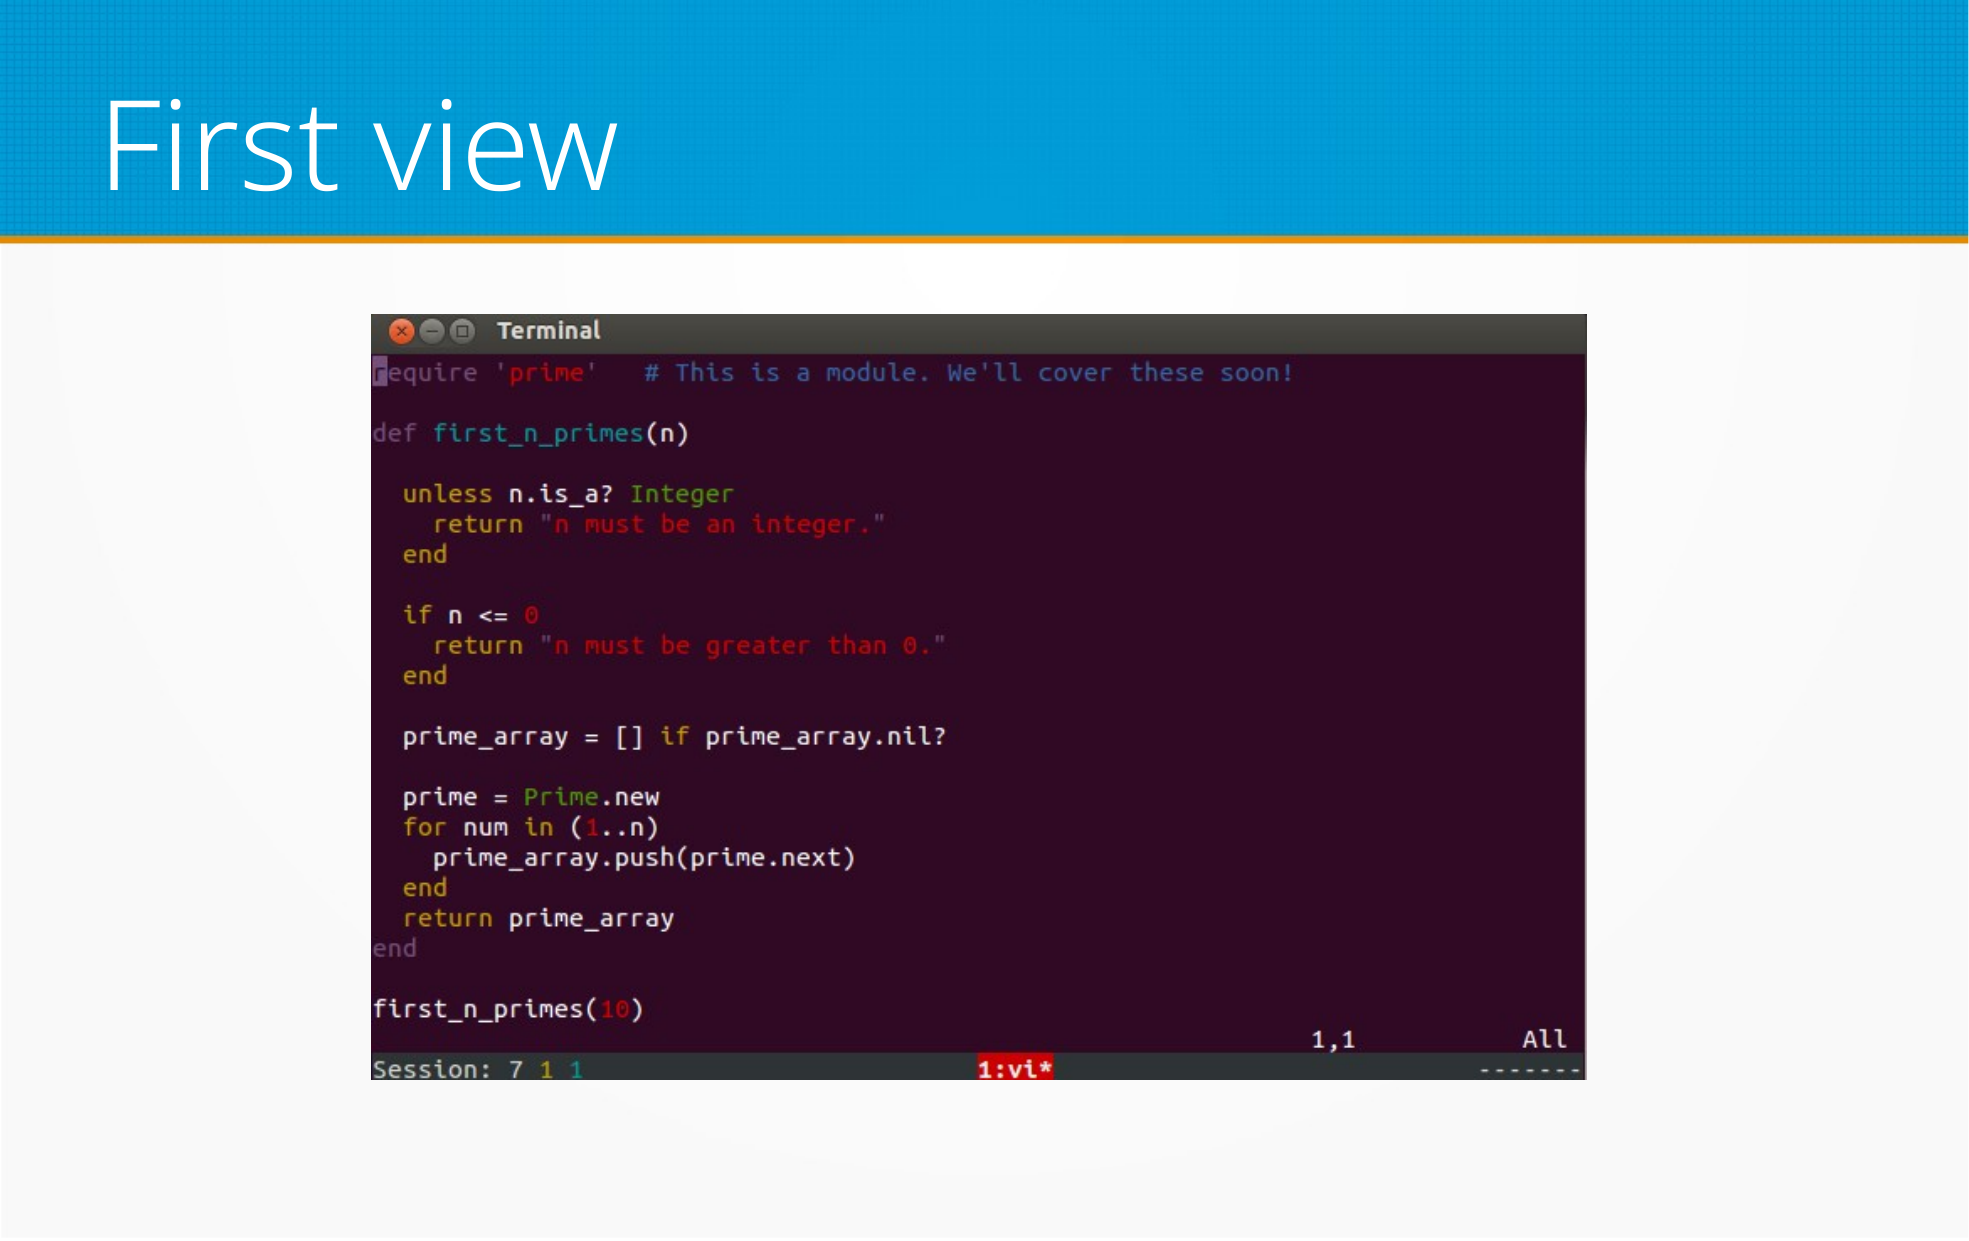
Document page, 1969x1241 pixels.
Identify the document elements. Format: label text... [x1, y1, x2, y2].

title First view [98, 19, 1870, 227]
picture [0, 233, 1969, 1241]
